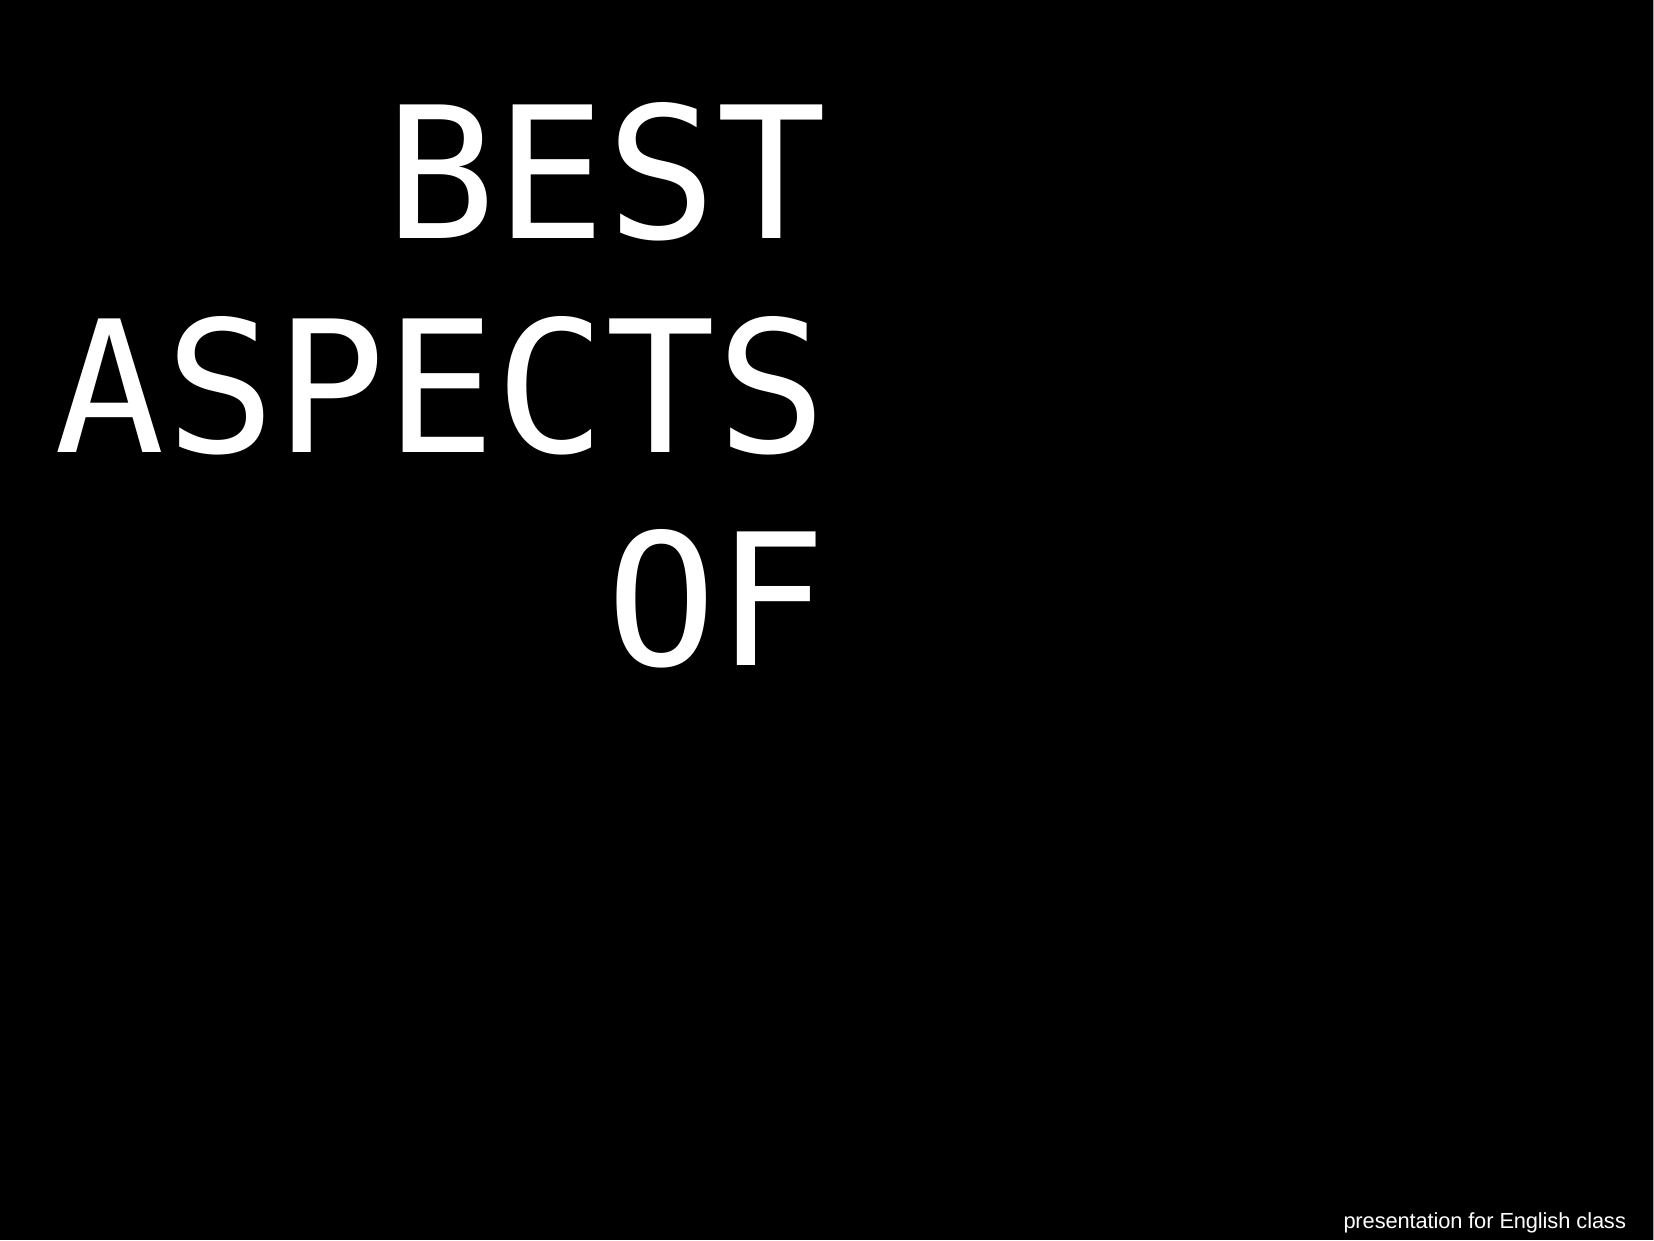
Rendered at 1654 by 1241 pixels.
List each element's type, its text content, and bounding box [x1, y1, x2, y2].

text_box presentation for English class [1328, 1201, 1654, 1241]
title BEST ASPECTS OF [29, 0, 827, 816]
